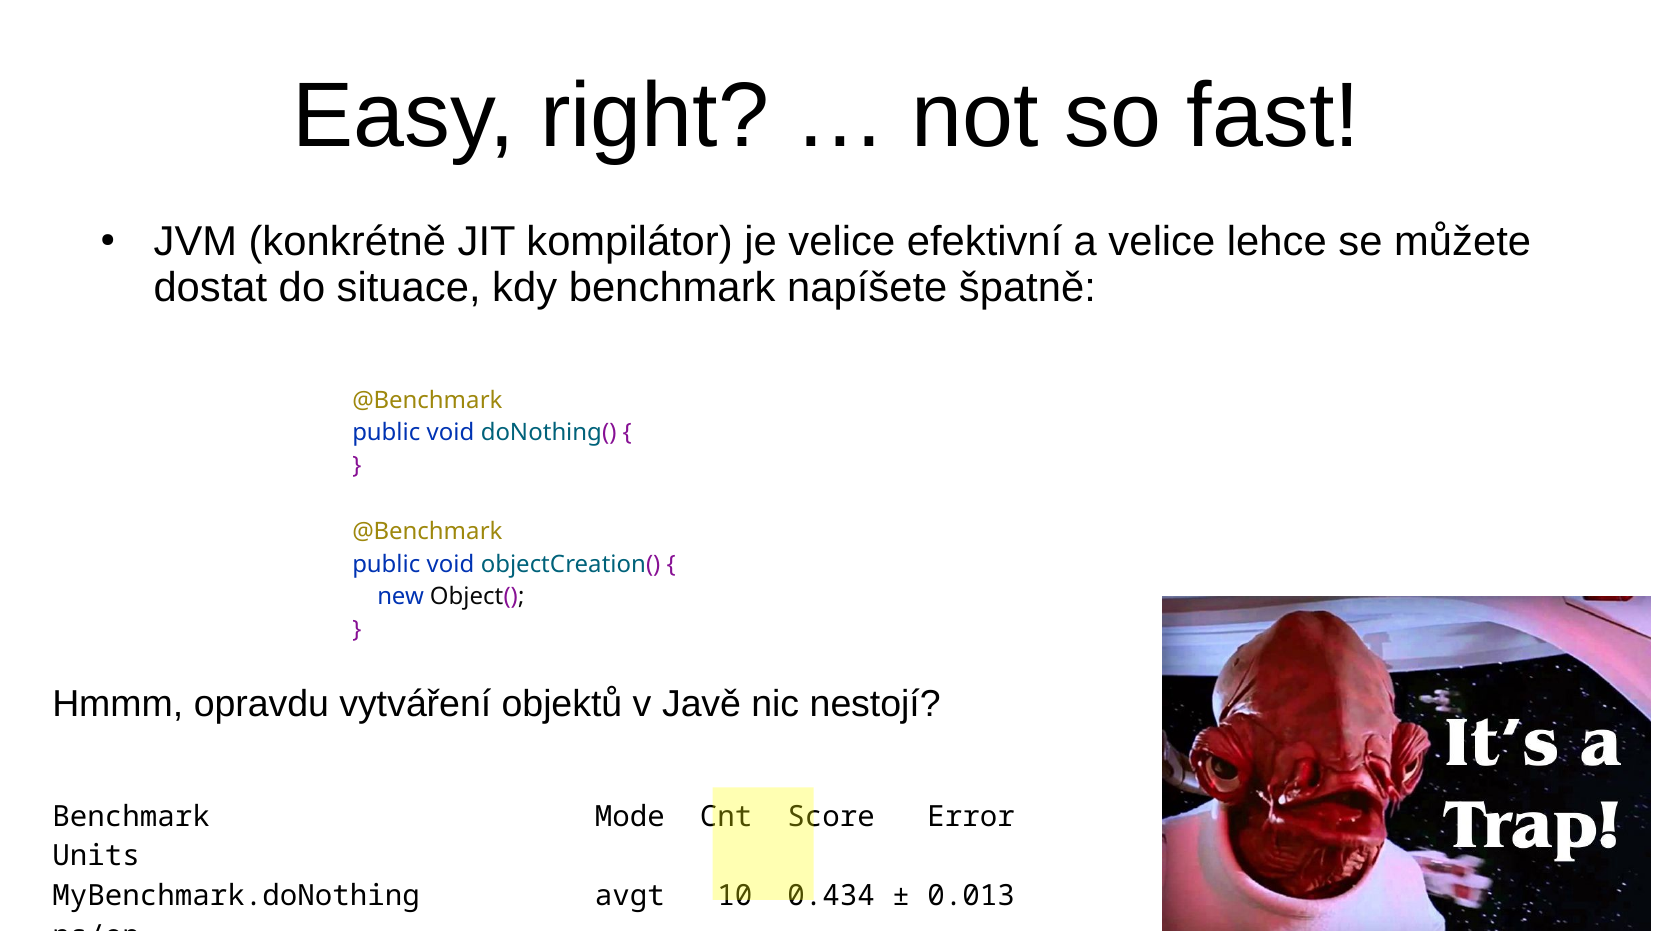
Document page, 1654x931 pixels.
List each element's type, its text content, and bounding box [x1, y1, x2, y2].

text_box @Benchmark public void doNothing() { } @Benchmark public void objectCreation() { new Object(); } [337, 375, 817, 636]
text_box Hmmm, opravdu vytváření objektů v Javě nic nestojí? [37, 675, 956, 732]
text_box [712, 787, 814, 900]
text_box Benchmark Mode Cnt Score Error Units MyBenchmark.doNothing avgt 10 0.434 ± 0.013 ns/op MyBenchmark.objectCreation avgt 10 0.432 ± 0.012 ns/op [37, 787, 1123, 931]
picture [1162, 596, 1651, 931]
title Easy, right? … not so fast! [82, 37, 1571, 193]
list JVM (konkrétně JIT kompilátor) je velice efektivní a velice lehce se můžete dostat do situace, kdy benchmark napíšete špatně: [82, 217, 1571, 758]
